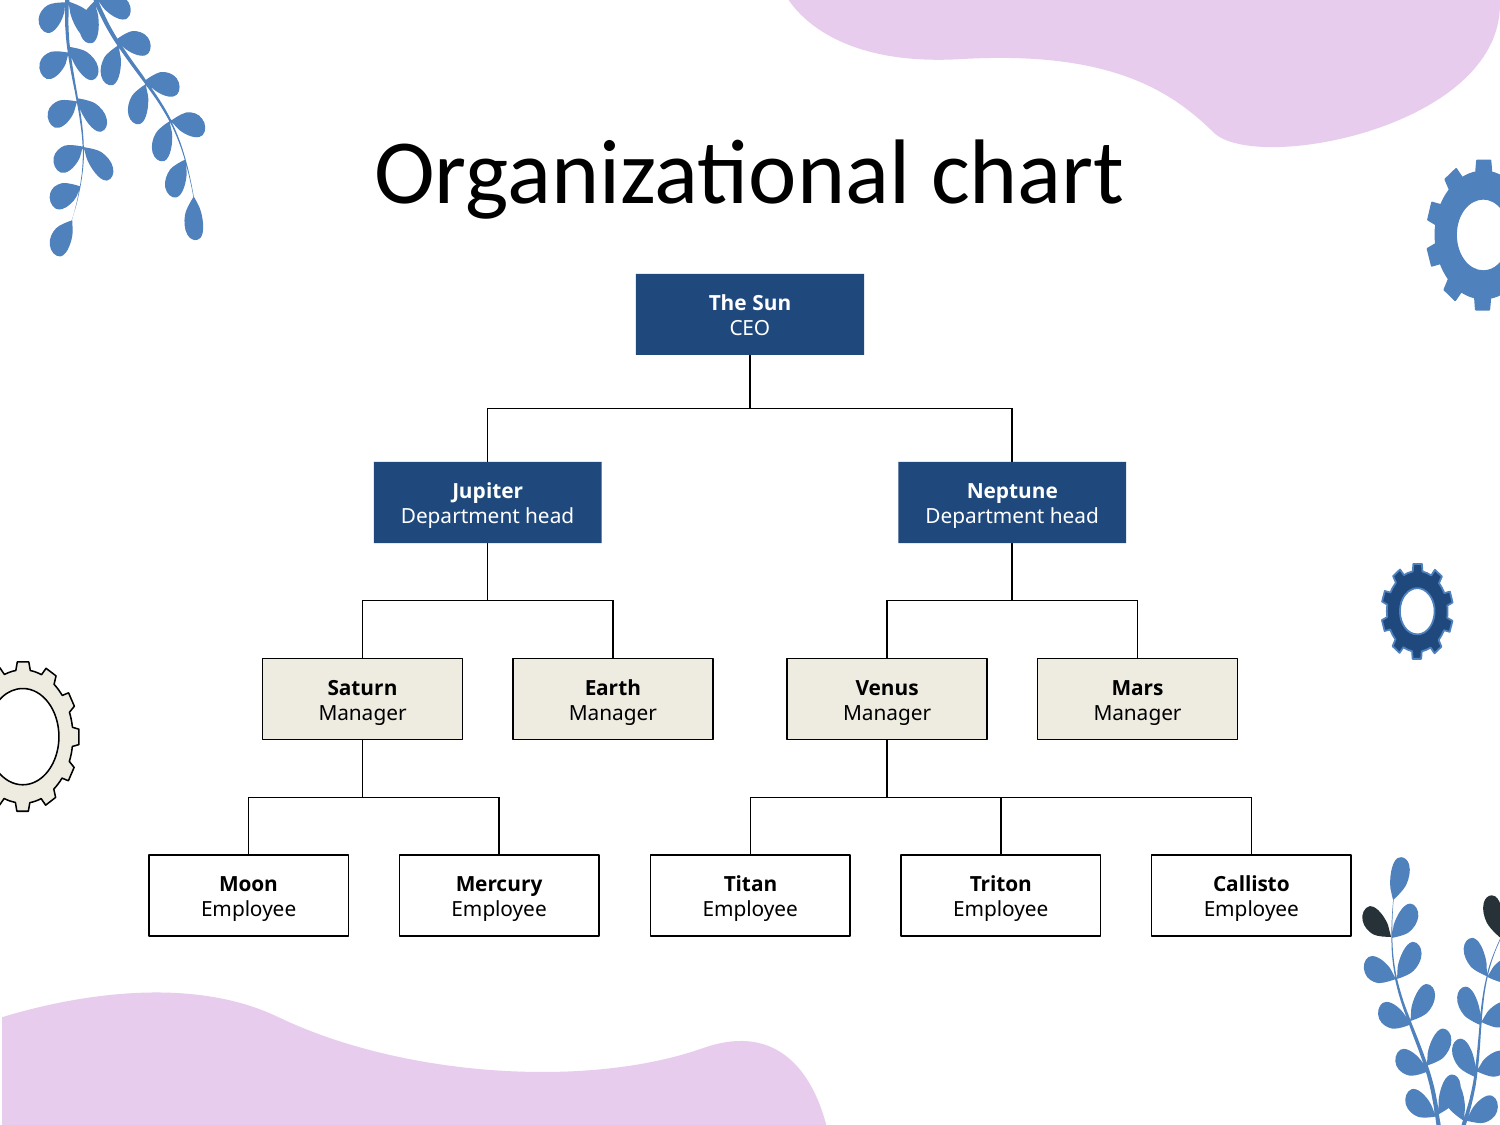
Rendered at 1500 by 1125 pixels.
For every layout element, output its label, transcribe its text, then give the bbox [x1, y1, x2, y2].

text_box Mars Manager [1037, 658, 1238, 740]
text_box Mercury Employee [399, 855, 599, 937]
text_box Triton Employee [901, 855, 1101, 937]
text_box Earth Manager [513, 658, 713, 740]
text_box Saturn Manager [262, 658, 463, 740]
title Organizational chart [118, 97, 1382, 223]
text_box Neptune Department head [898, 461, 1127, 544]
text_box Callisto Employee [1151, 855, 1352, 937]
text_box The Sun CEO [635, 273, 865, 355]
text_box Venus Manager [787, 658, 987, 740]
text_box Jupiter Department head [373, 461, 602, 544]
text_box Moon Employee [148, 855, 349, 937]
text_box Titan Employee [650, 855, 851, 937]
